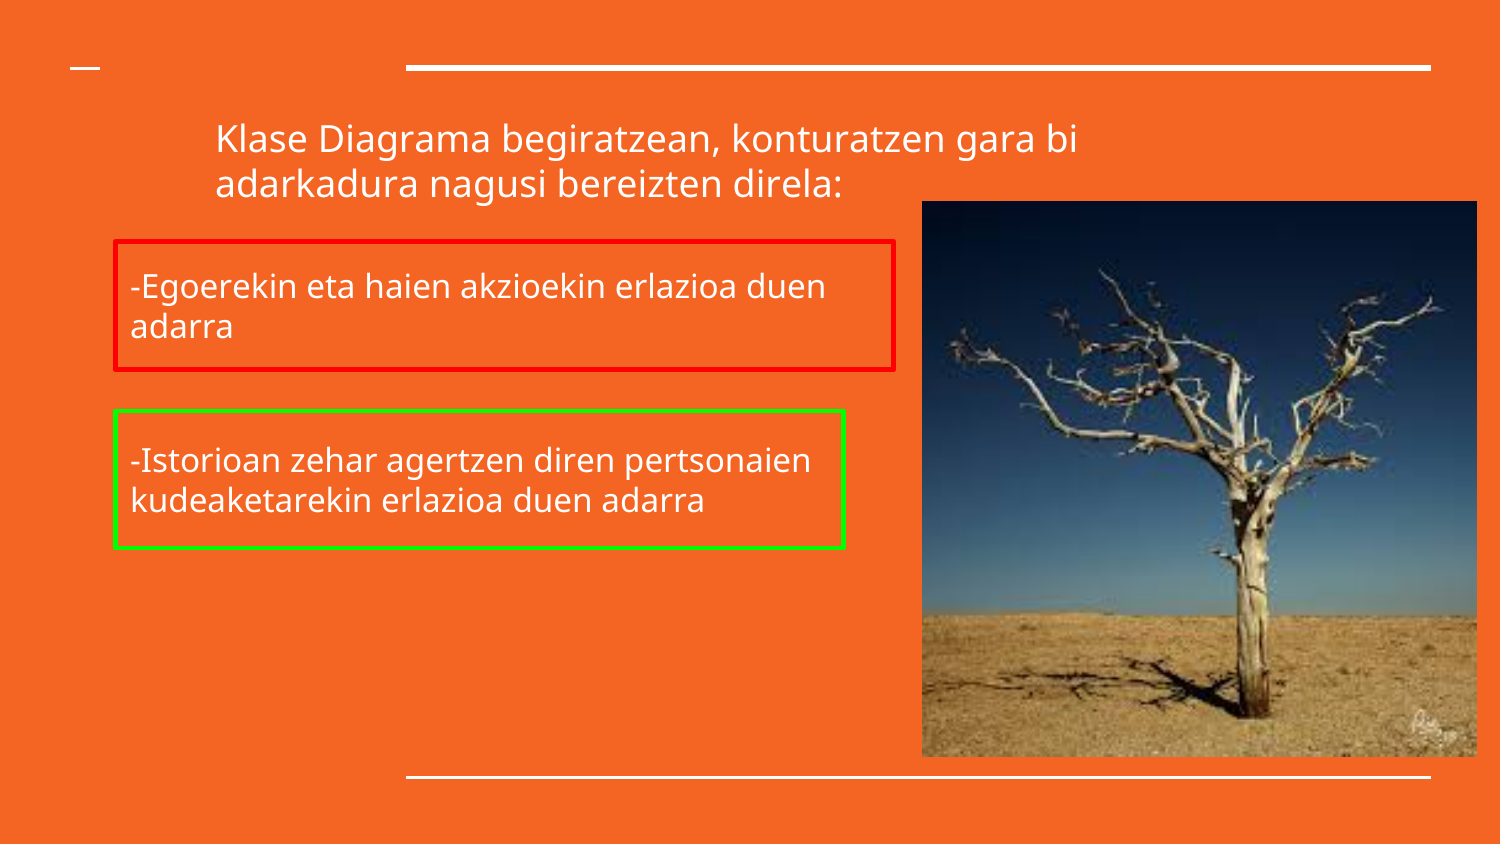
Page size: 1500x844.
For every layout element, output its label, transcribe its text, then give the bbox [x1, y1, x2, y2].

text_box -Istorioan zehar agertzen diren pertsonaien kudeaketarekin erlazioa duen adarra [115, 411, 844, 549]
picture [922, 202, 1477, 757]
text_box Klase Diagrama begiratzean, konturatzen gara bi adarkadura nagusi bereizten direla: [200, 100, 1264, 201]
subtitle -Egoerekin eta haien akzioekin erlazioa duen adarra [115, 241, 894, 370]
